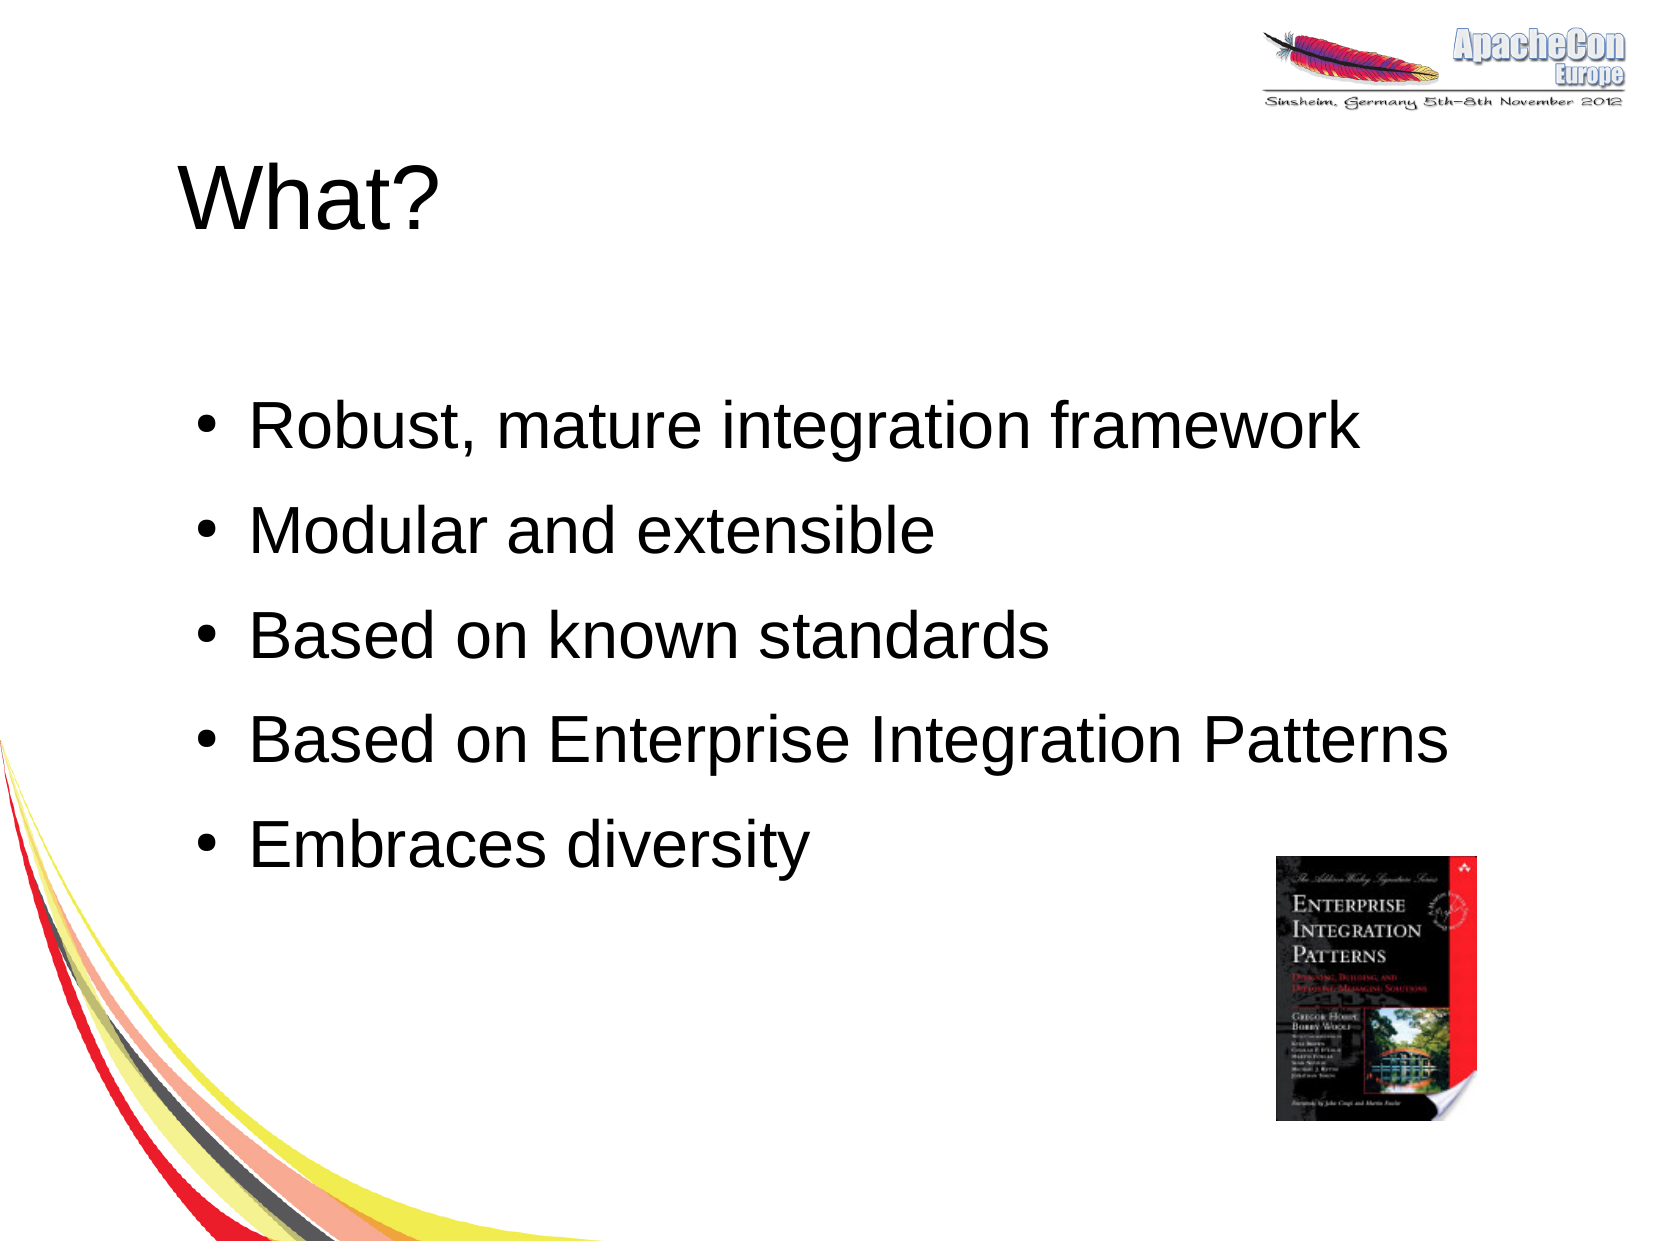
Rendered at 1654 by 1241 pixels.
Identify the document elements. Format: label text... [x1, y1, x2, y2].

title What? [177, 146, 1536, 250]
list Robust, mature integration framework Modular and extensible Based on known standards Based on Enterprise Integration Patterns Embraces diversity [177, 283, 1536, 990]
picture [0, 0, 1654, 1241]
